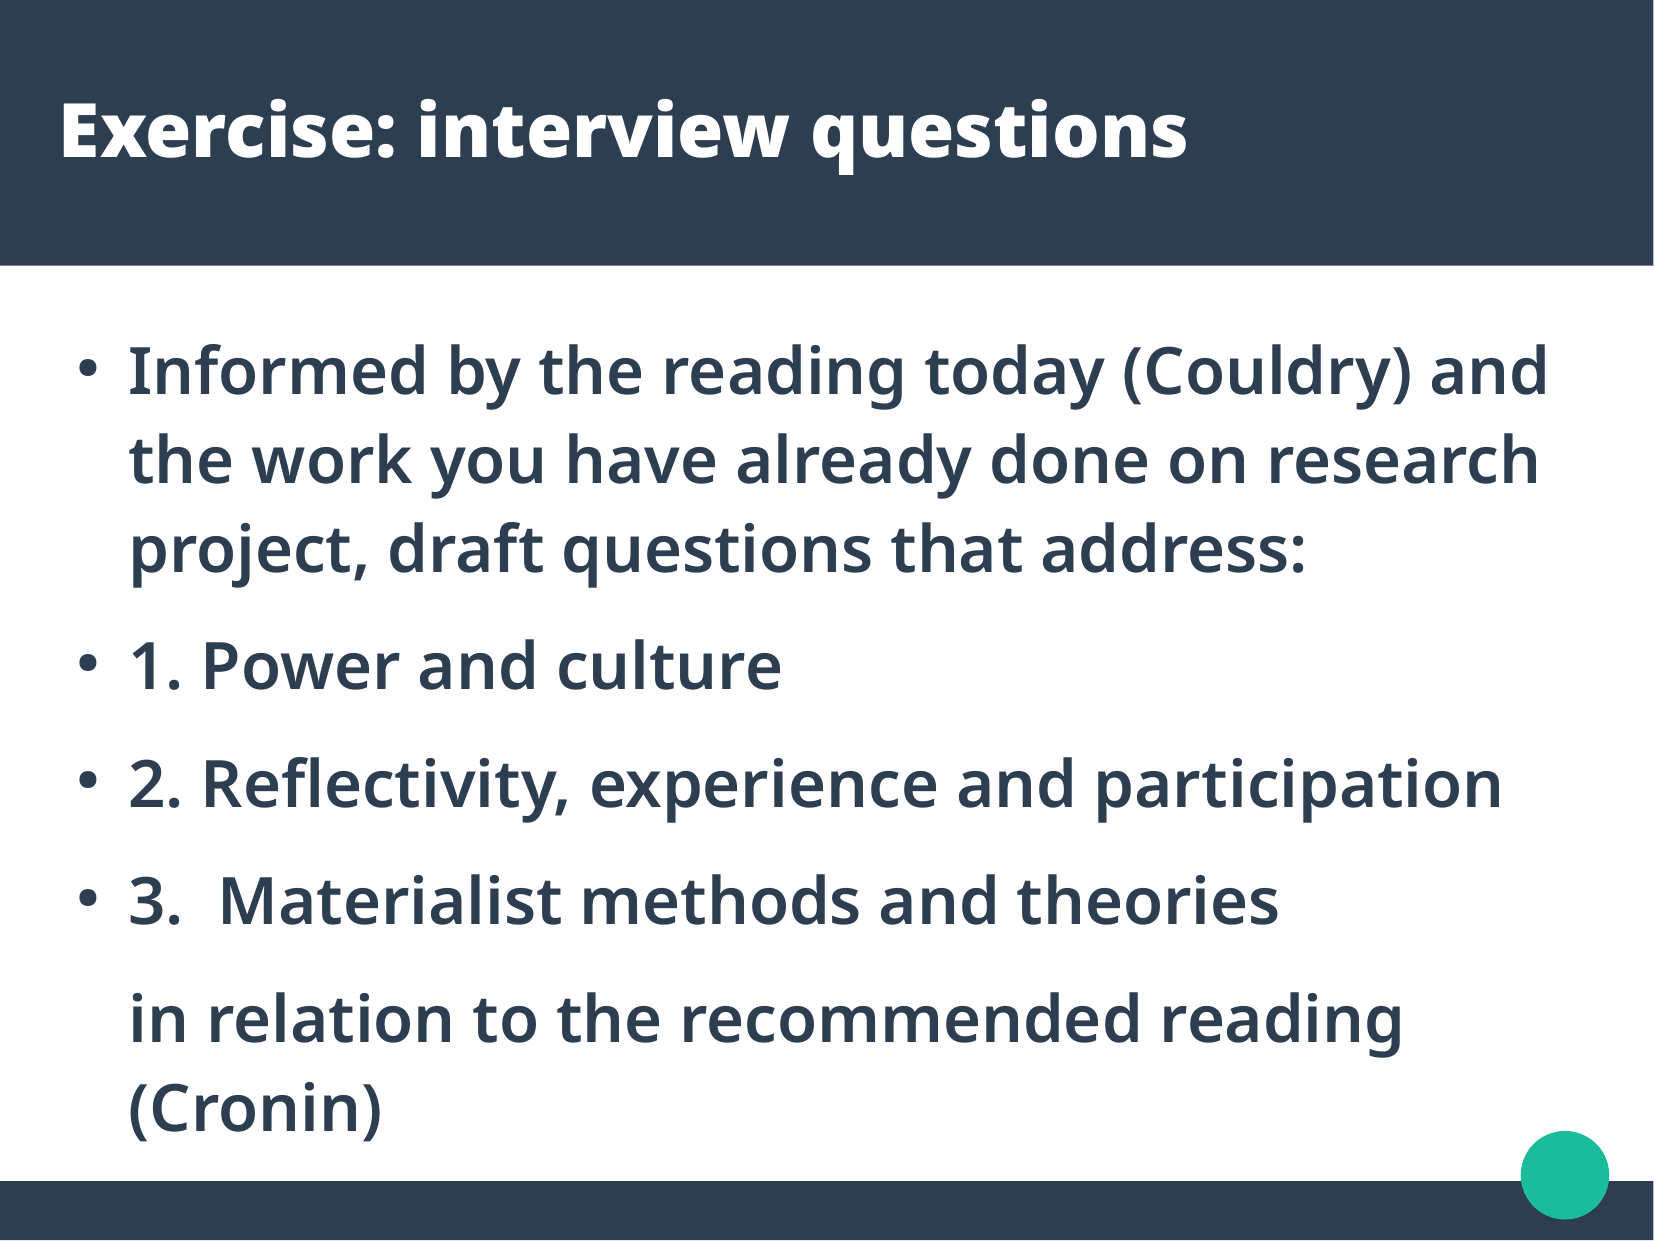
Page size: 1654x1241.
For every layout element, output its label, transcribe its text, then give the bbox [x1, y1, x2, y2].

title Exercise: interview questions [59, 49, 1595, 207]
list Informed by the reading today (Couldry) and the work you have already done on research project, draft questions that address: 1. Power and culture 2. Reflectivity, experience and participation 3. Materialist methods and theories in relation to the recommended reading (Cronin) [59, 324, 1595, 1152]
